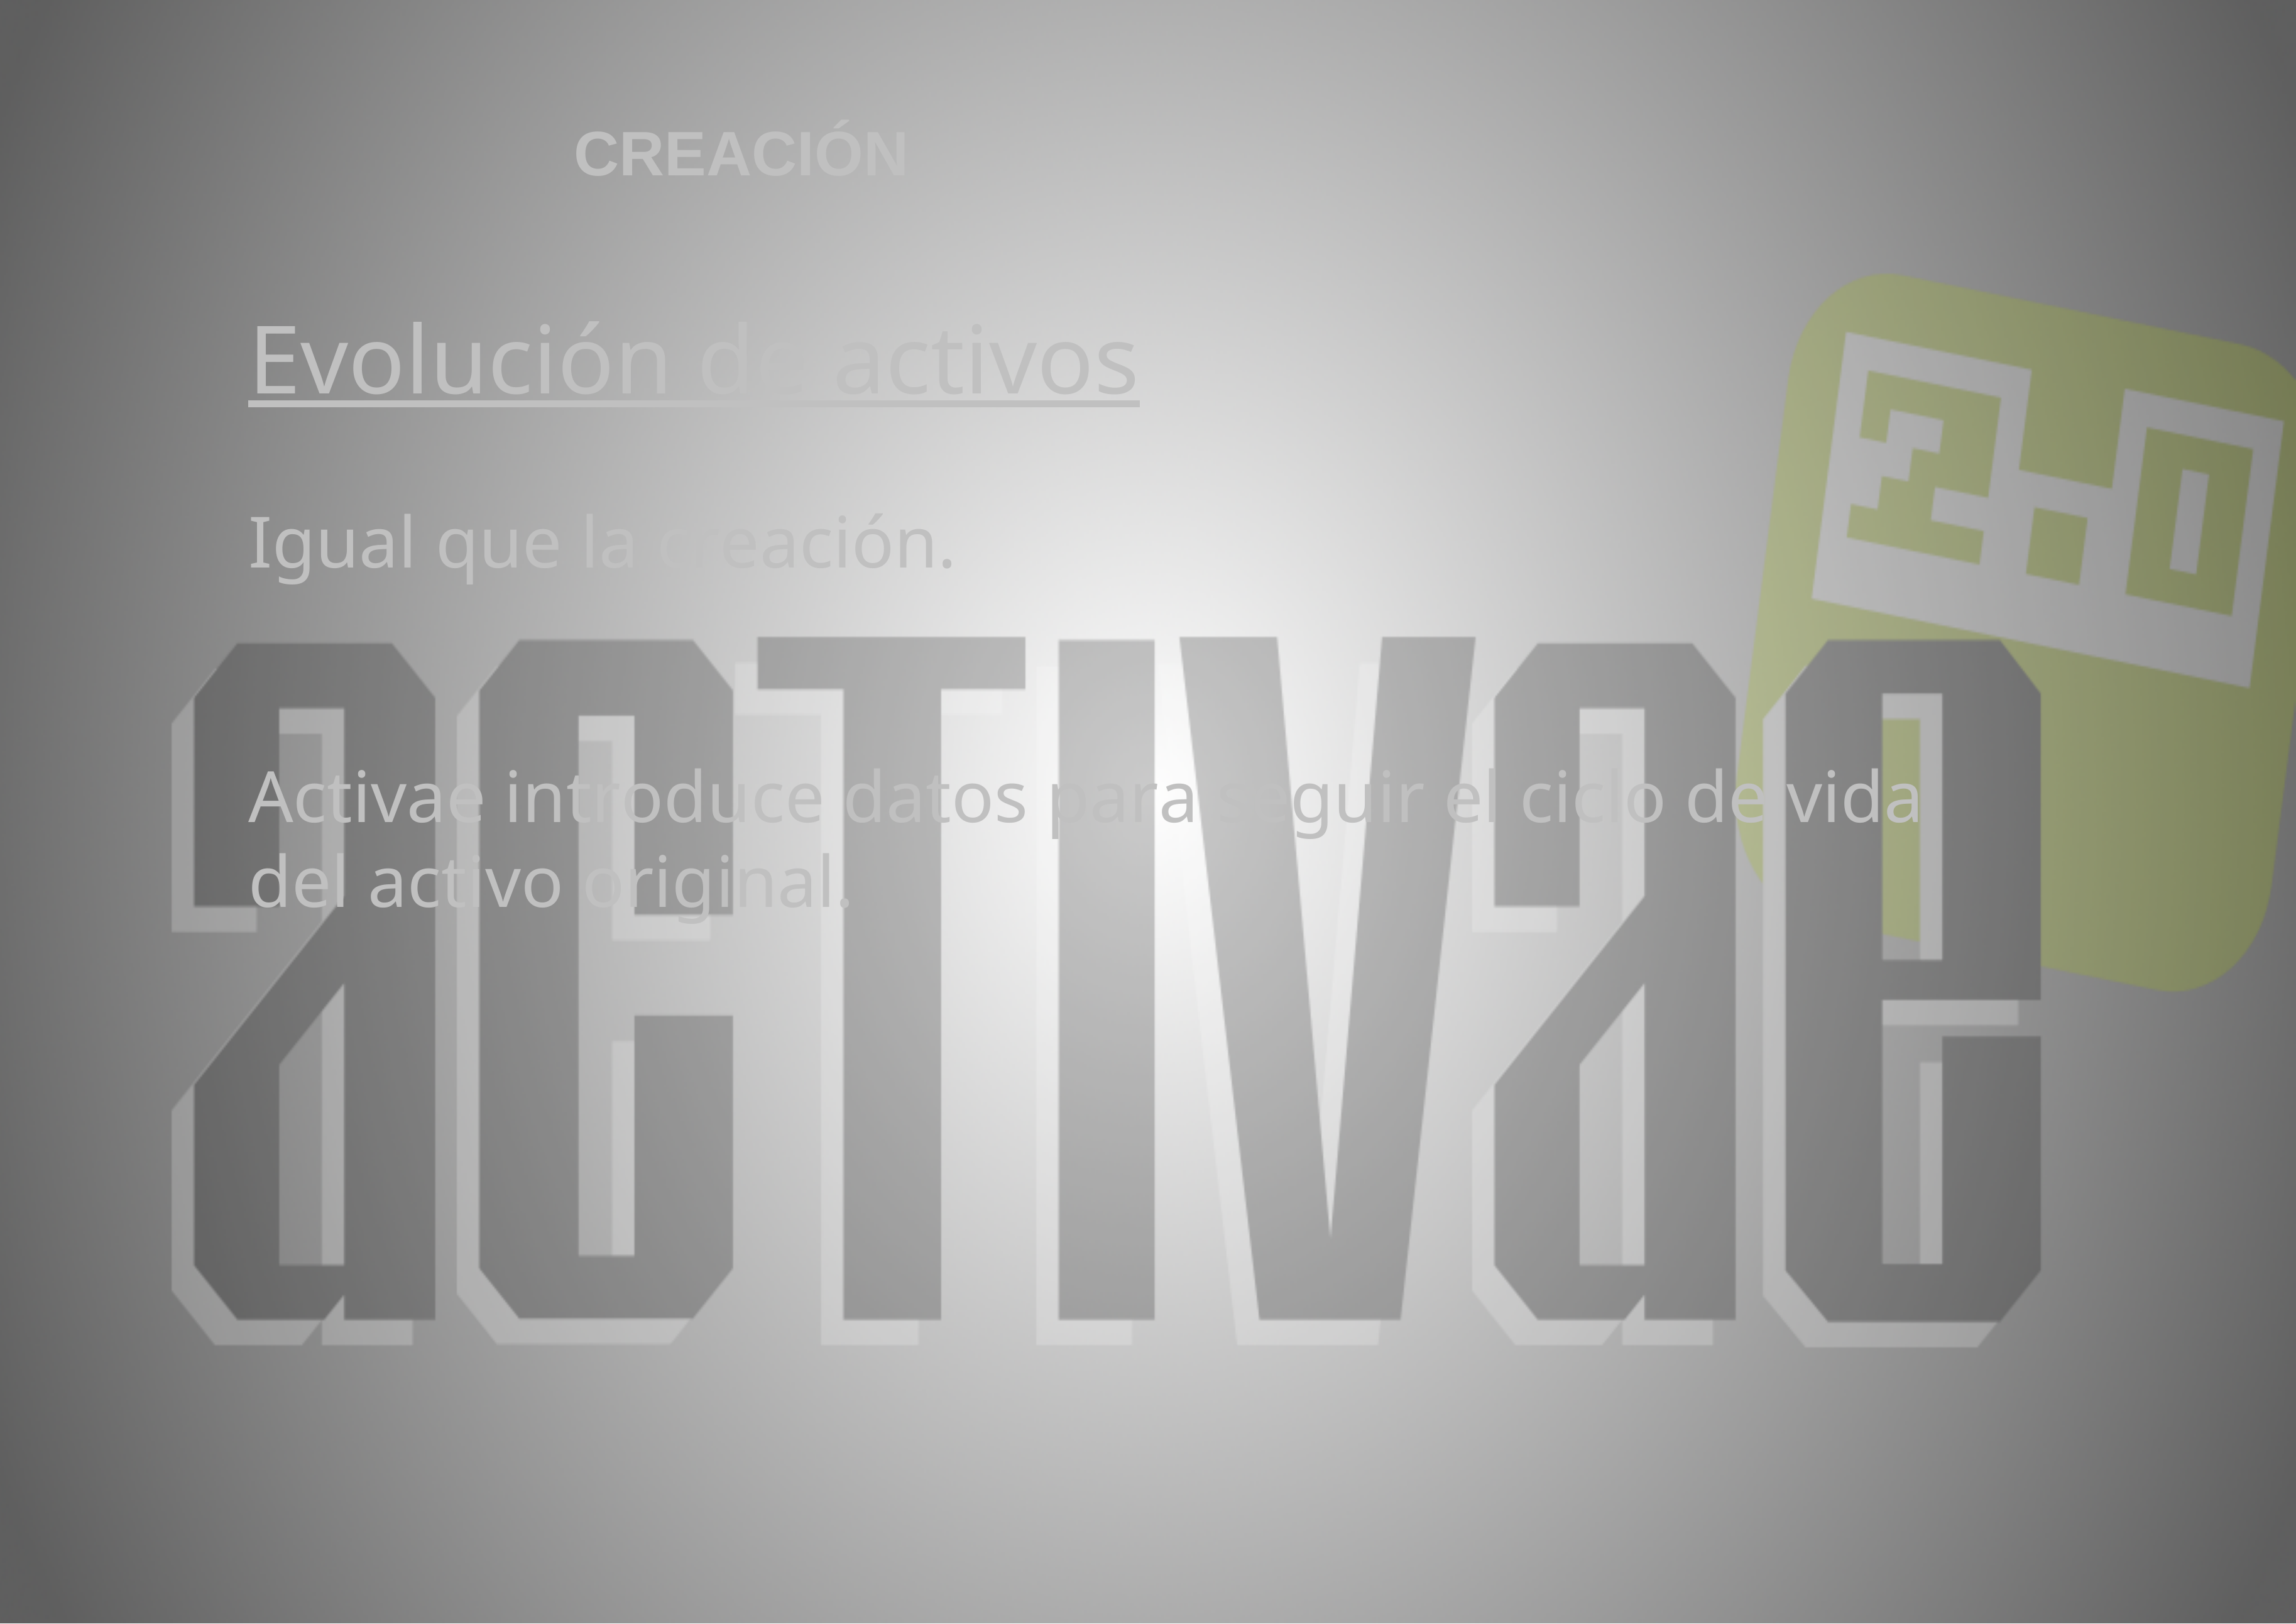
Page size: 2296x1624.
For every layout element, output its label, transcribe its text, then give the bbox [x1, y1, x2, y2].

text_box CREACIÓN [215, 112, 910, 189]
picture [0, 0, 2296, 1623]
text_box Evolución de activos Igual que la creación. Activae introduce datos para seguir el ciclo de vida del activo original. [239, 294, 1983, 1186]
